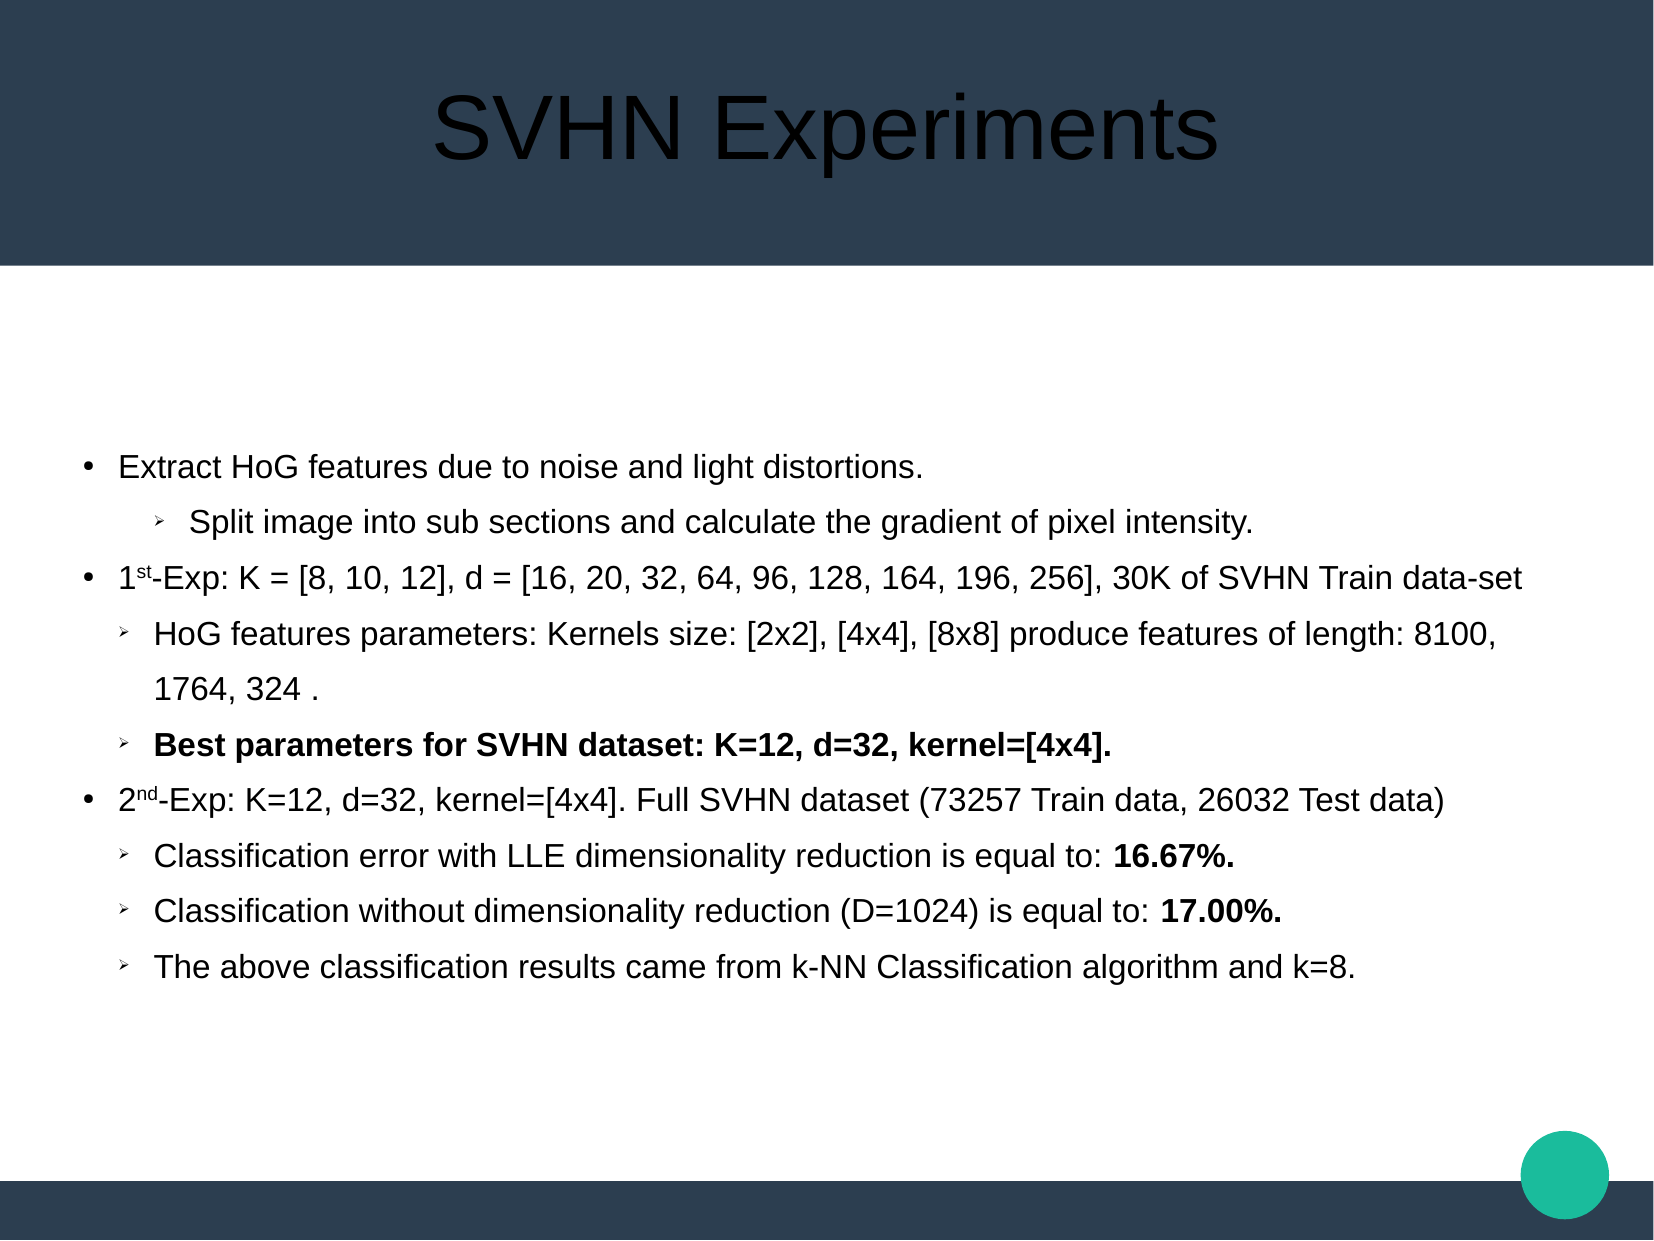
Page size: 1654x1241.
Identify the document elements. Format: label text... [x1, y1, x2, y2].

subtitle Extract HoG features due to noise and light distortions. Split image into sub sections and calculate the gradient of pixel intensity. 1st-Exp: K = [8, 10, 12], d = [16, 20, 32, 64, 96, 128, 164, 196, 256], 30K of SVHN Train data-set HoG features parameters: Kernels size: [2x2], [4x4], [8x8] produce features of length: 8100, 1764, 324 . Best parameters for SVHN dataset: K=12, d=32, kernel=[4x4]. 2nd-Exp: K=12, d=32, kernel=[4x4]. Full SVHN dataset (73257 Train data, 26032 Test data) Classification error with LLE dimensionality reduction is equal to: 16.67%. Classification without dimensionality reduction (D=1024) is equal to: 17.00%. The above classification results came from k-NN Classification algorithm and k=8. [82, 290, 1571, 1126]
title SVHN Experiments [59, 49, 1595, 207]
